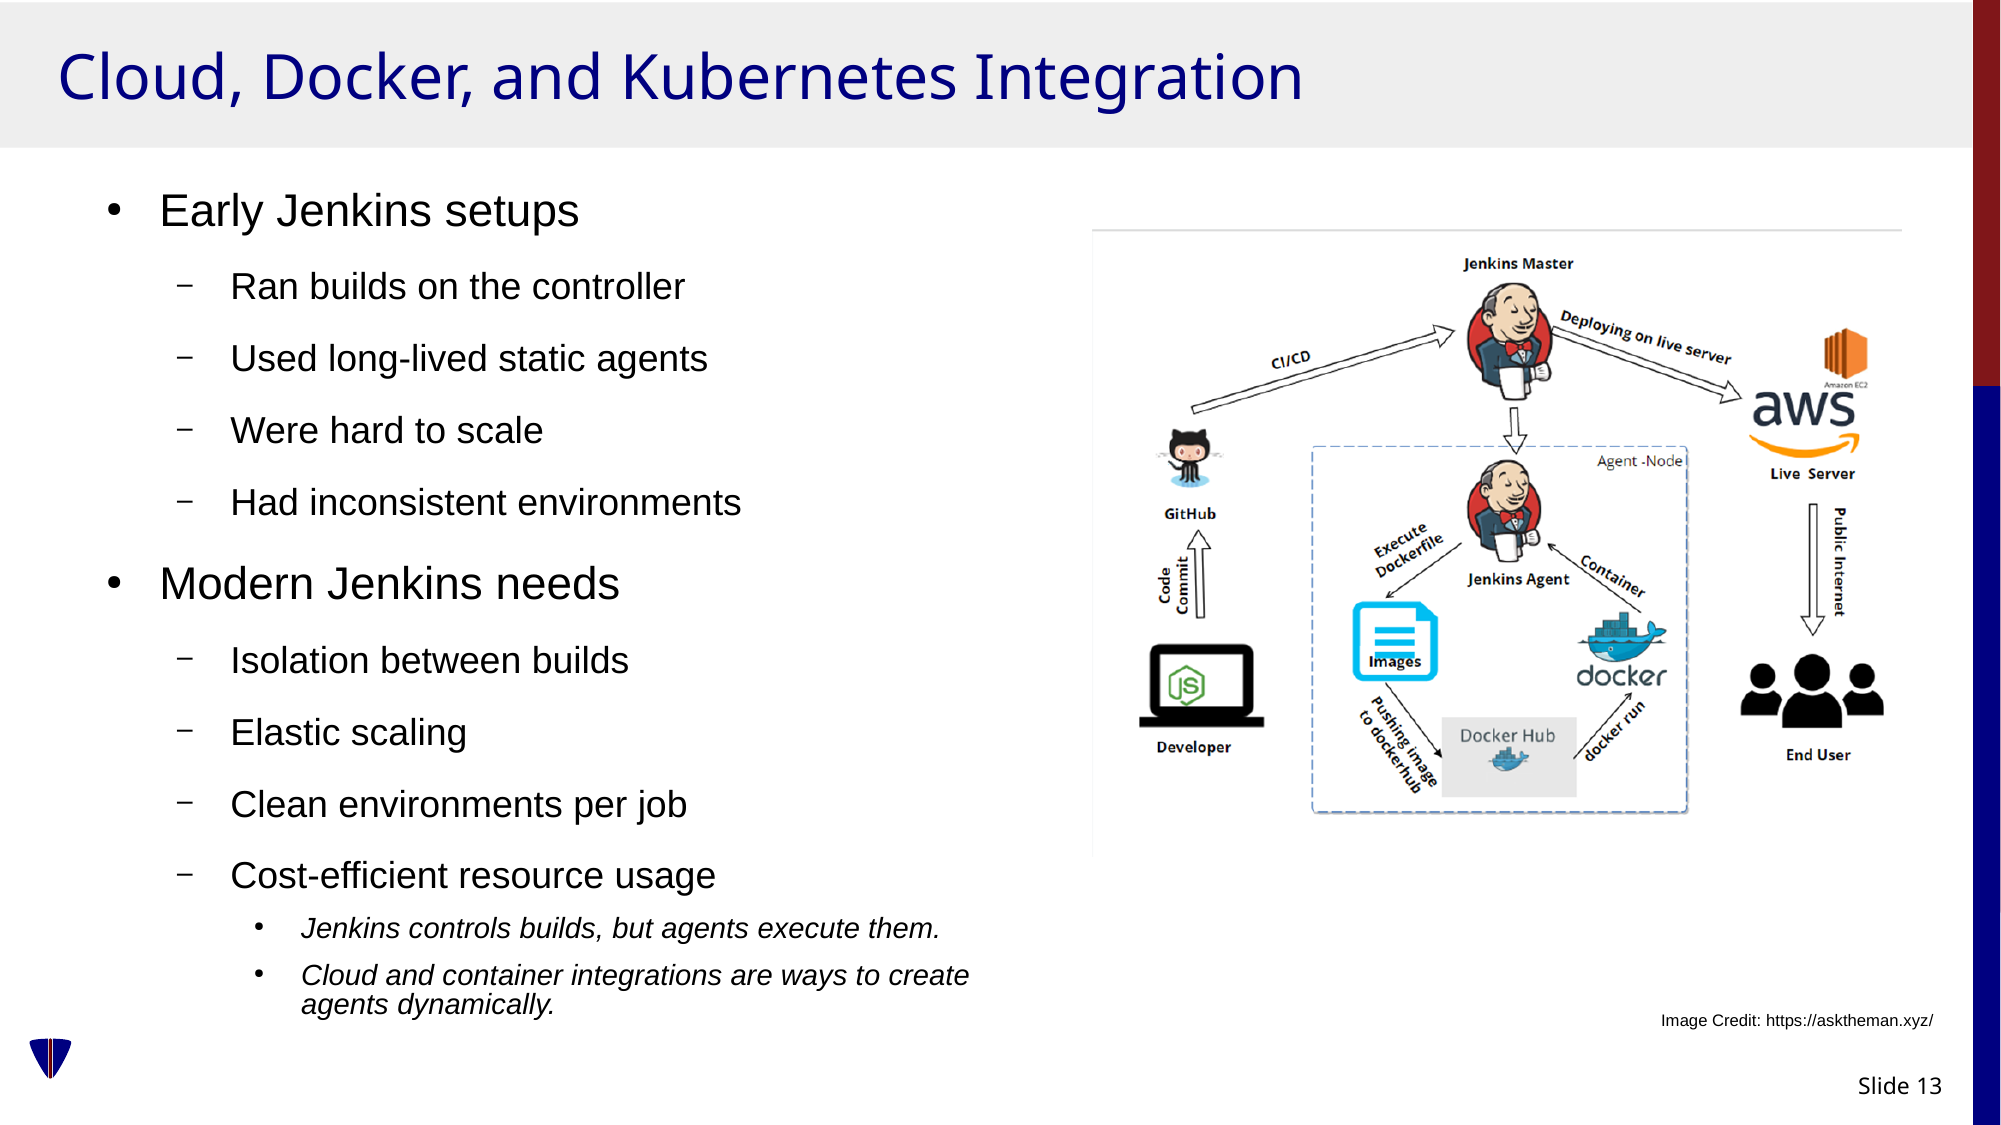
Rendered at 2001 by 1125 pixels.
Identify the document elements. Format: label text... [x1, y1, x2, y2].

title Cloud, Docker, and Kubernetes Integration [0, 2, 1973, 148]
picture [1092, 229, 1902, 857]
list Early Jenkins setups Ran builds on the controller Used long-lived static agents Were hard to scale Had inconsistent environments Modern Jenkins needs Isolation between builds Elastic scaling Clean environments per job Cost-efficient resource usage Jenkins controls builds, but agents execute them. Cloud and container integrations are ways to create agents dynamically. [88, 177, 1004, 1034]
text_box Image Credit: https://asktheman.xyz/ [1033, 1003, 1949, 1063]
